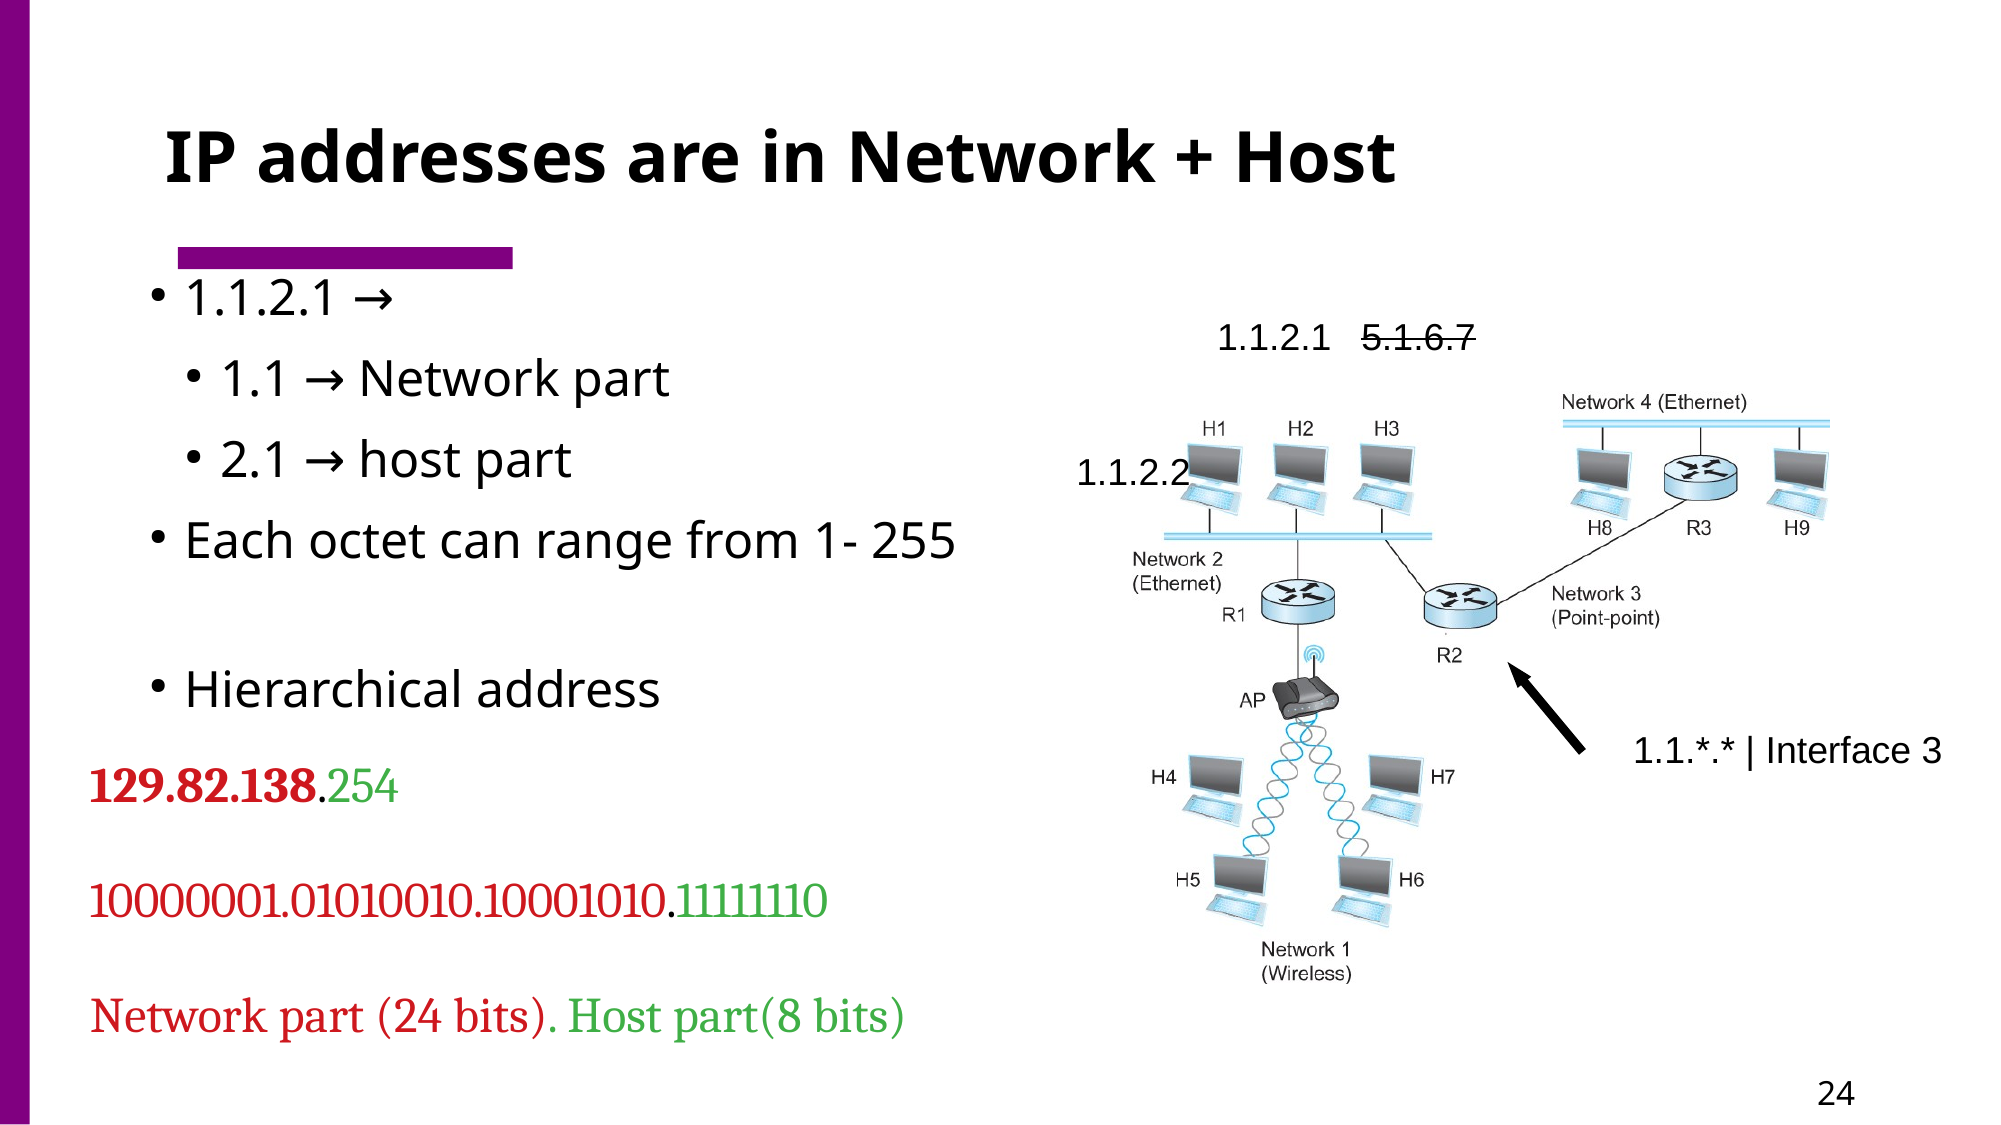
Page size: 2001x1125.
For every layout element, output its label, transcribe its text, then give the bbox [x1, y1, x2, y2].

text_box 5.1.6.7 [1347, 308, 1491, 366]
text_box 1.1.2.1 [1202, 308, 1347, 366]
text_box 1.1.*.* | Interface 3 [1618, 721, 1988, 779]
text_box 1.1.2.1 → 1.1 → Network part 2.1 → host part Each octet can range from 1- 255 Hierarchical address [63, 254, 1921, 1087]
picture [1132, 391, 1830, 984]
text_box IP addresses are in Network + Host [151, 0, 1849, 212]
text_box 129.82.138.254 10000001.01010010.10001010.11111110 Network part (24 bits). Host part(8 bits) [75, 750, 1096, 1125]
text_box 1.1.2.2 [1061, 443, 1206, 501]
